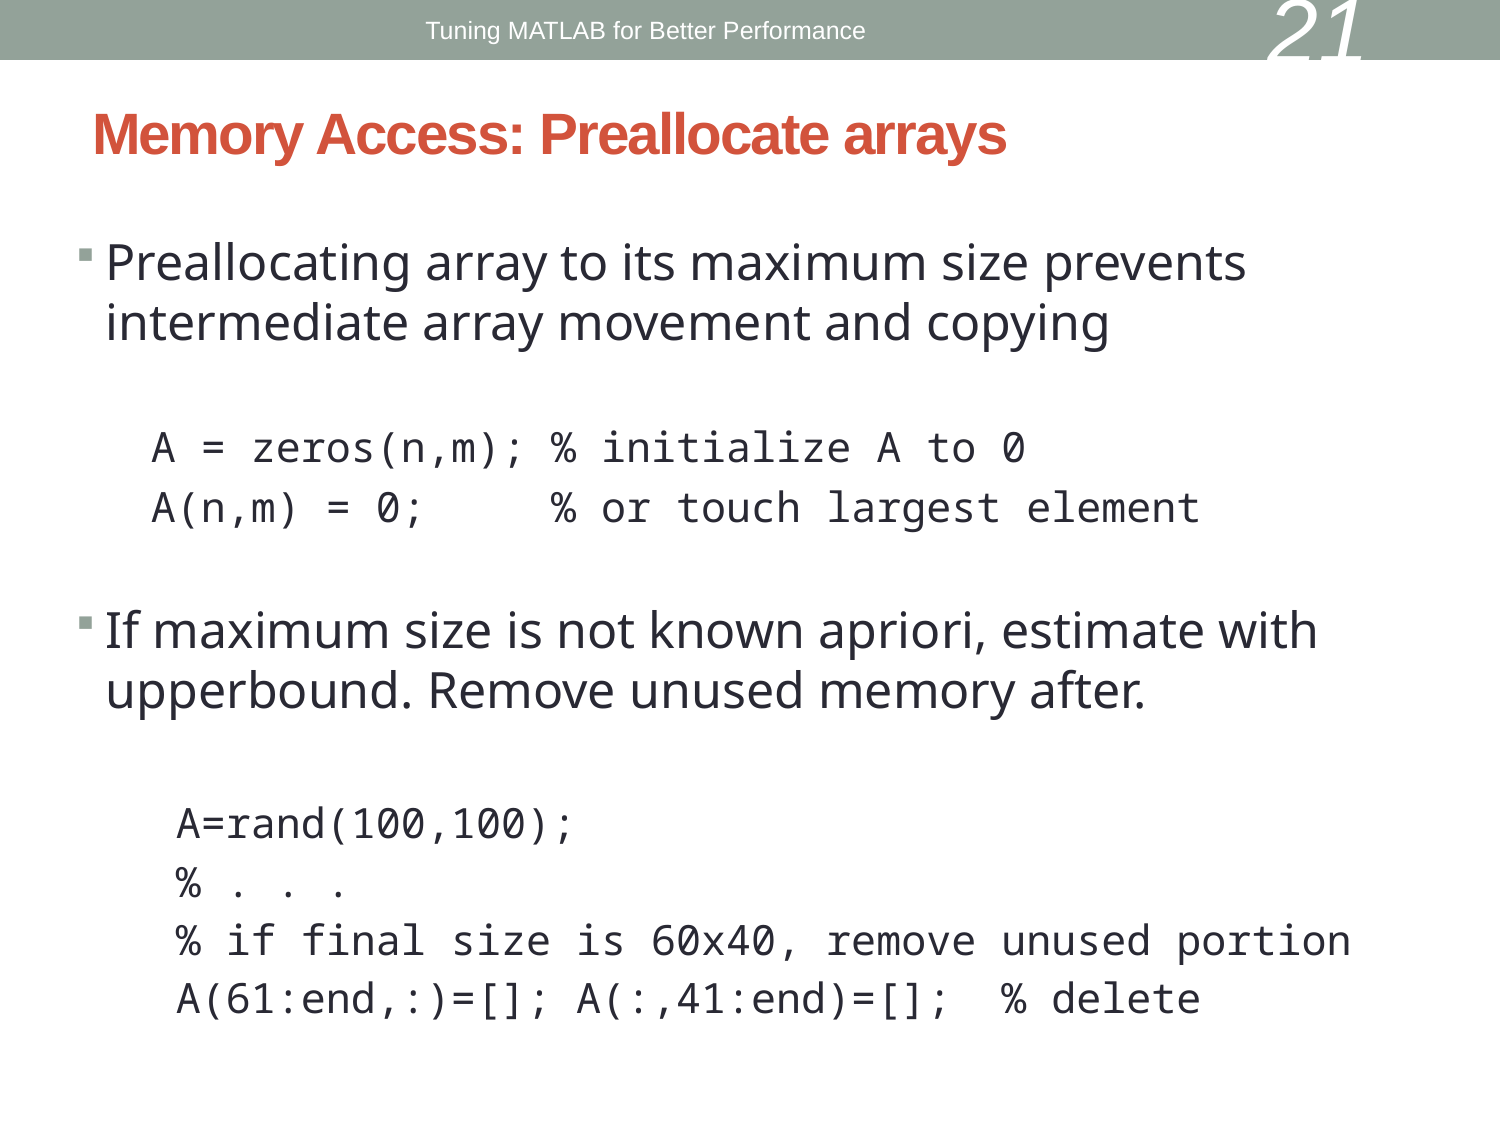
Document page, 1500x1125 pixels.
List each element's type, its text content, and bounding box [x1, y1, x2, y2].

list Preallocating array to its maximum size prevents intermediate array movement and copying A = zeros(n,m); % initialize A to 0 A(n,m) = 0; % or touch largest element If maximum size is not known apriori, estimate with upperbound. Remove unused memory after. A=rand(100,100); % . . . % if final size is 60x40, remove unused portion A(61:end,:)=[]; A(:,41:end)=[]; % delete [60, 222, 1453, 950]
slide_number <number> [1252, 0, 1428, 54]
footer Tuning MATLAB for Better Performance [410, 3, 1086, 57]
title Memory Access: Preallocate arrays [77, 70, 1357, 192]
